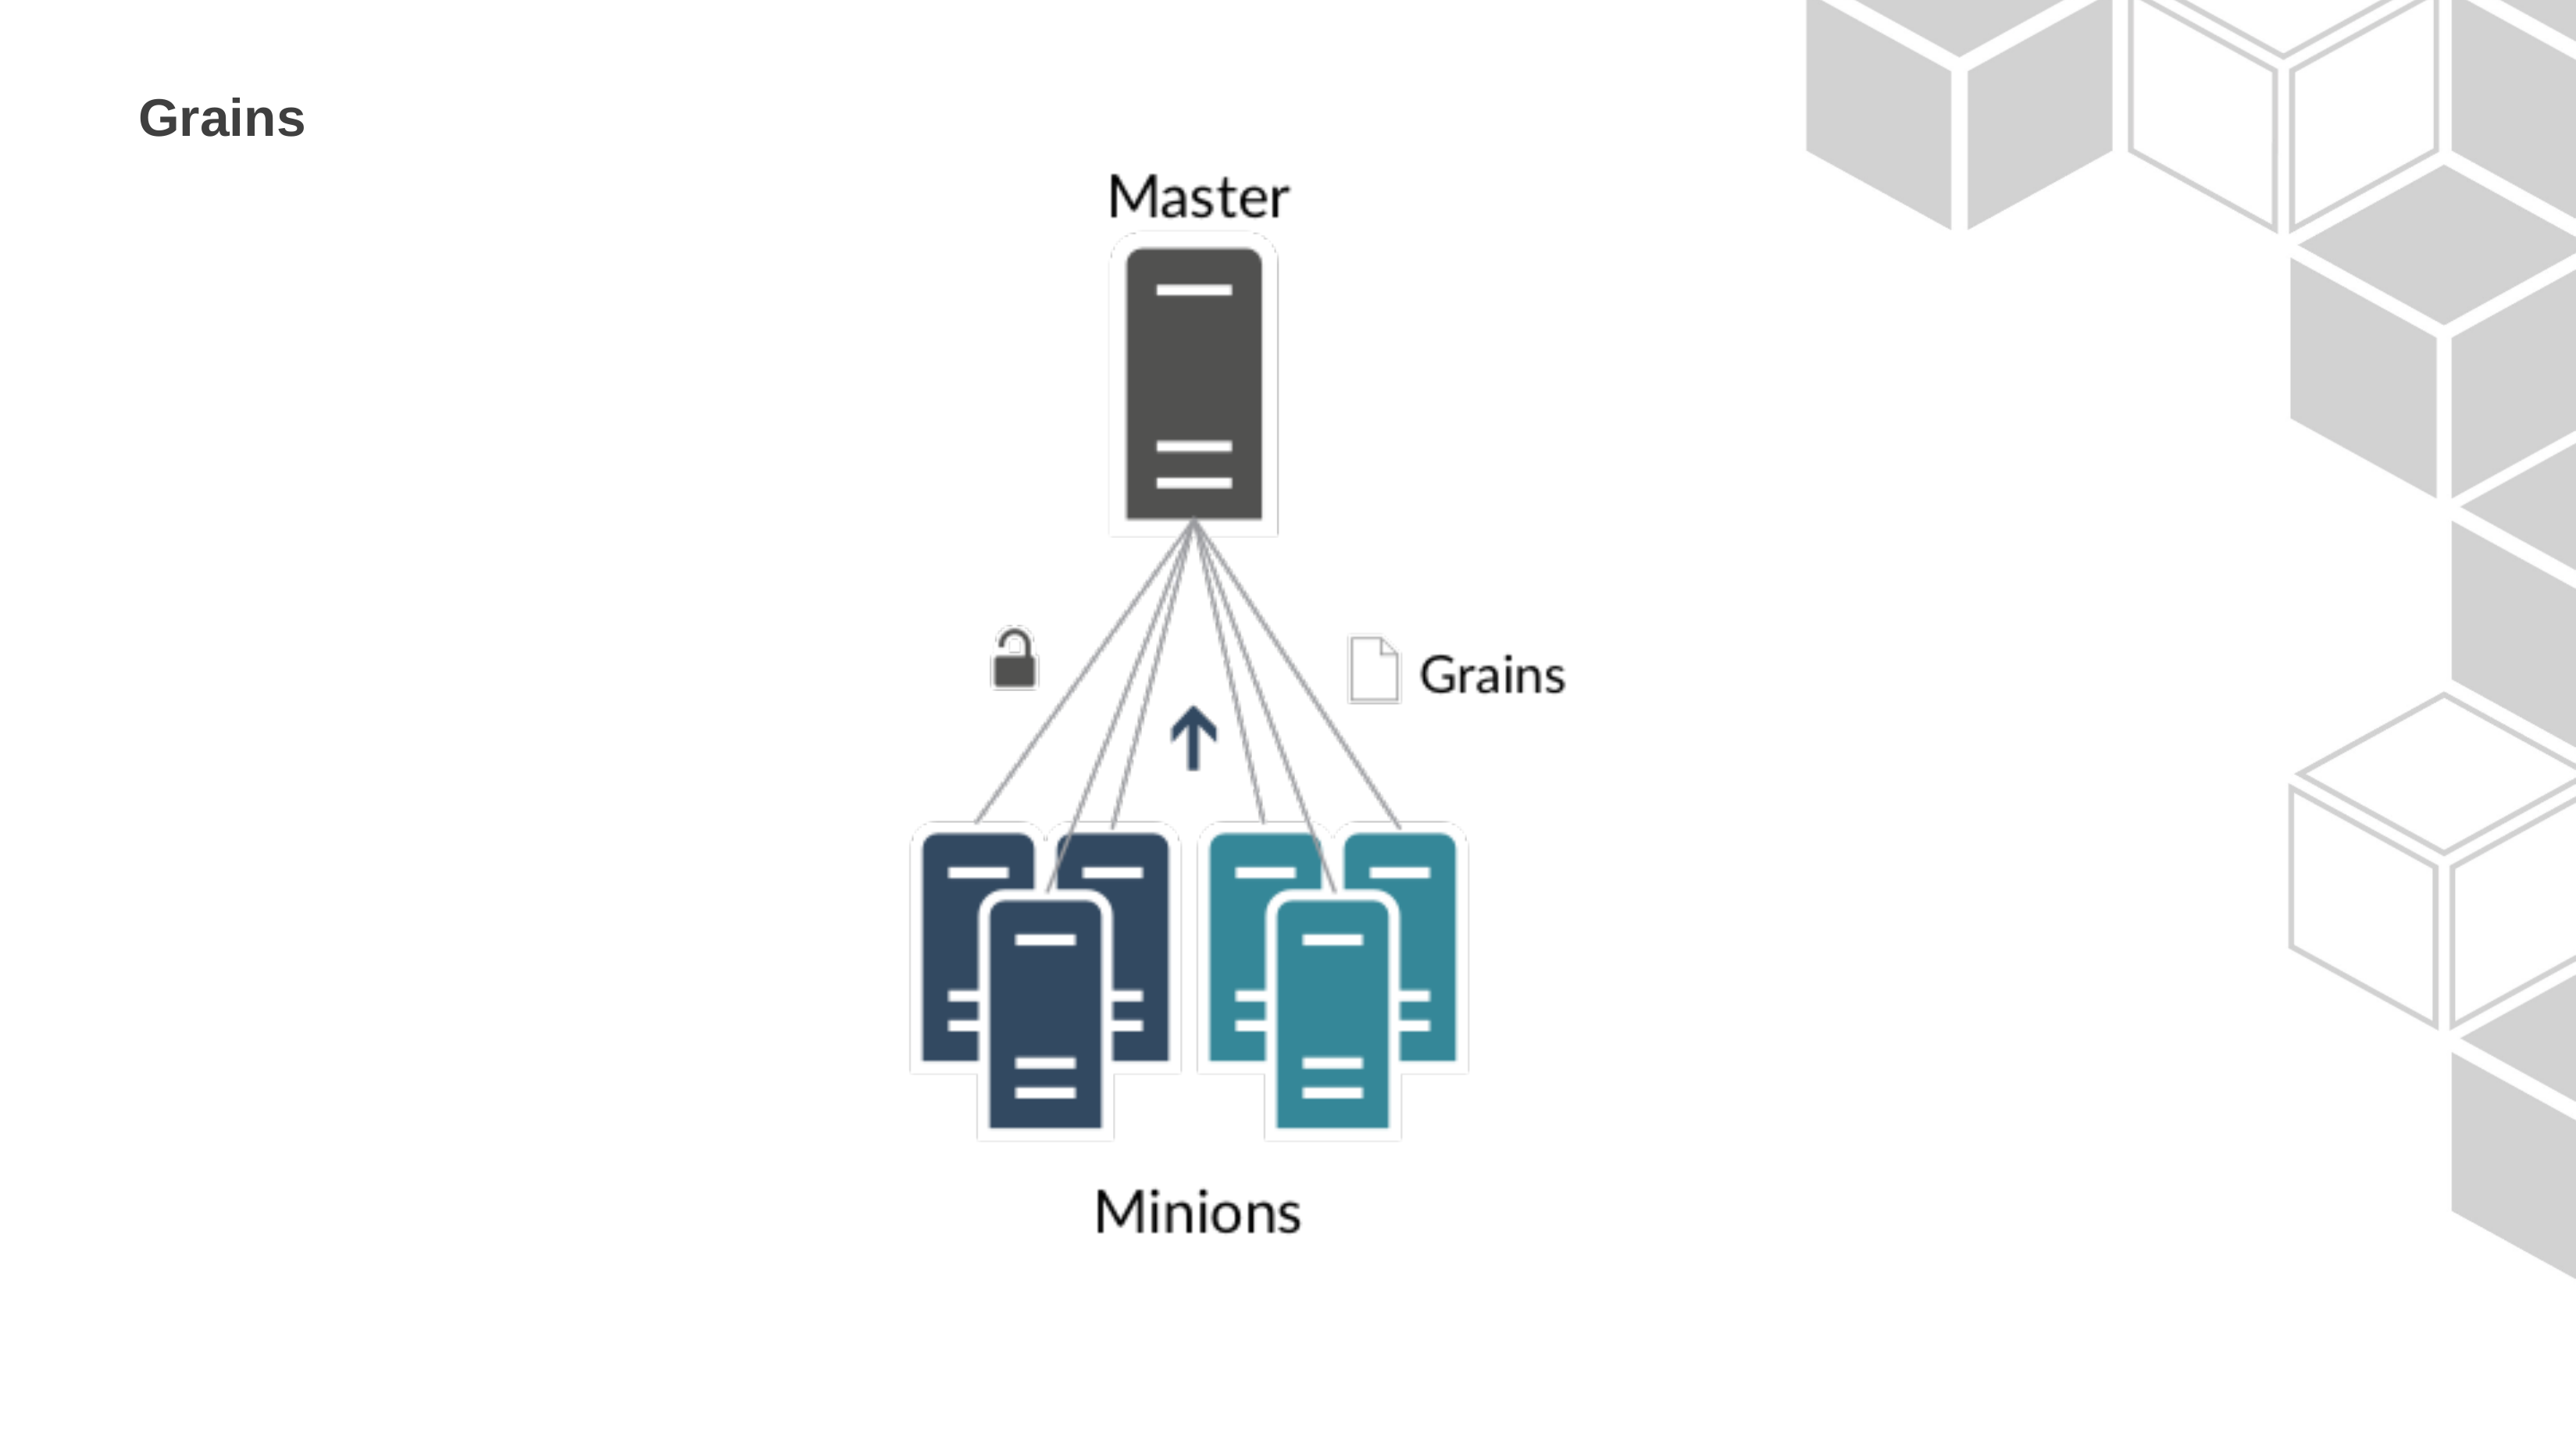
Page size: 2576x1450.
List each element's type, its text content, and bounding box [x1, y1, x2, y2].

title Grains [127, 32, 2446, 198]
picture [0, 0, 2576, 1450]
